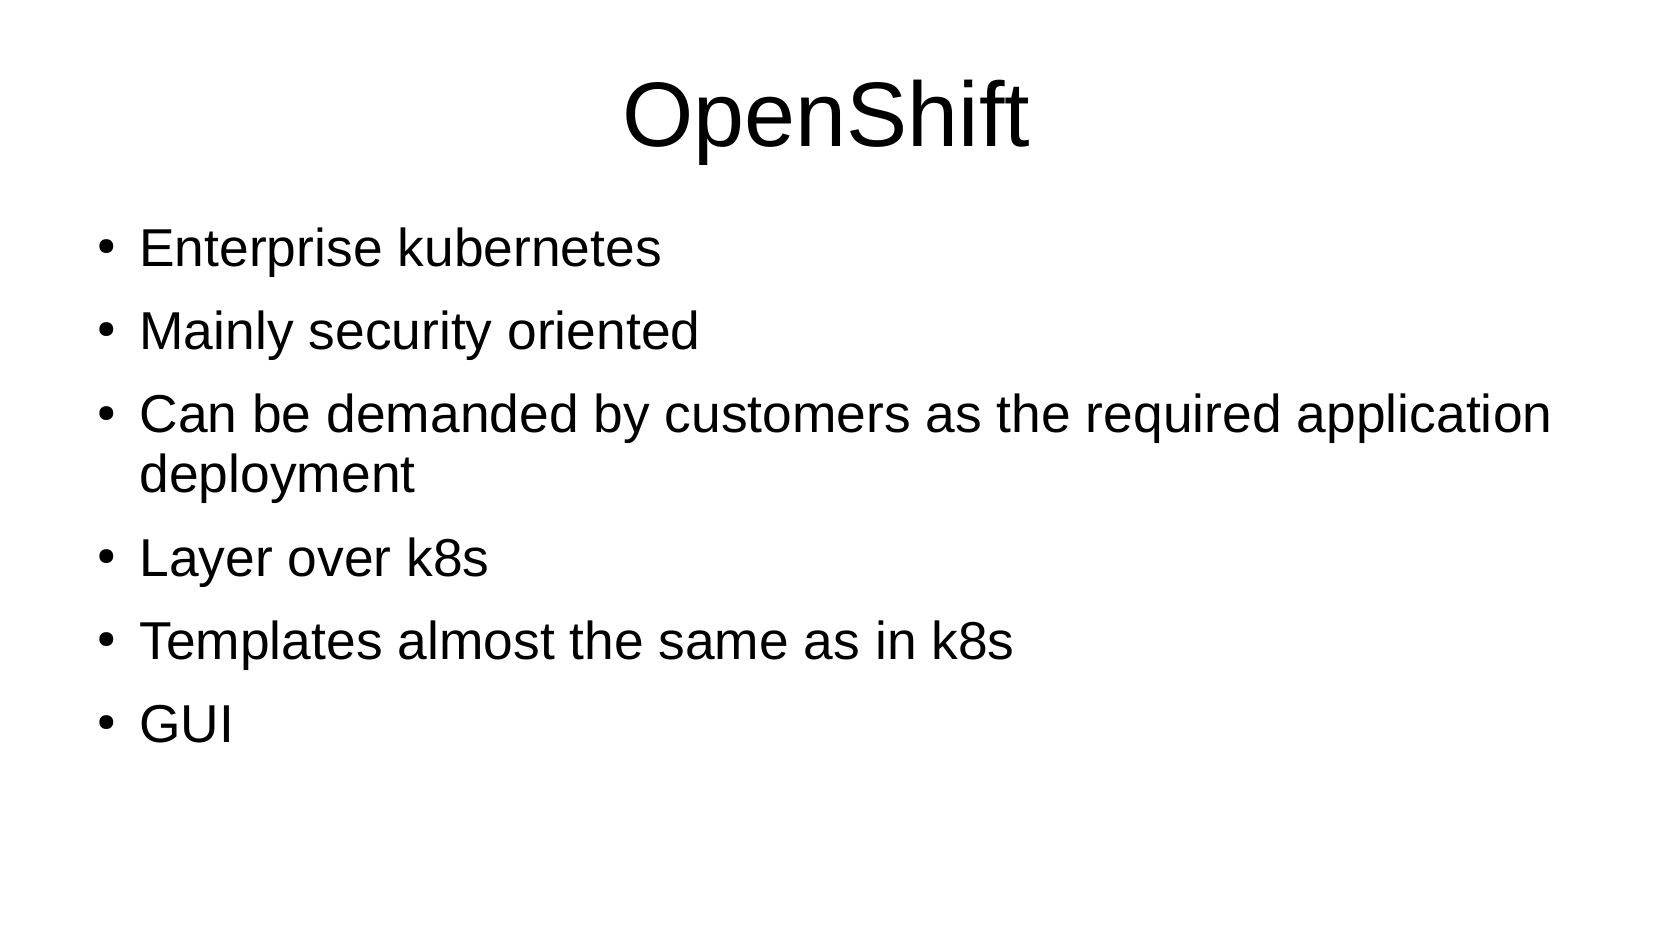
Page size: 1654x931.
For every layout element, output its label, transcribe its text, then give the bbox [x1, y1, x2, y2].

title OpenShift [82, 37, 1571, 193]
list Enterprise kubernetes Mainly security oriented Can be demanded by customers as the required application deployment Layer over k8s Templates almost the same as in k8s GUI [82, 217, 1571, 758]
